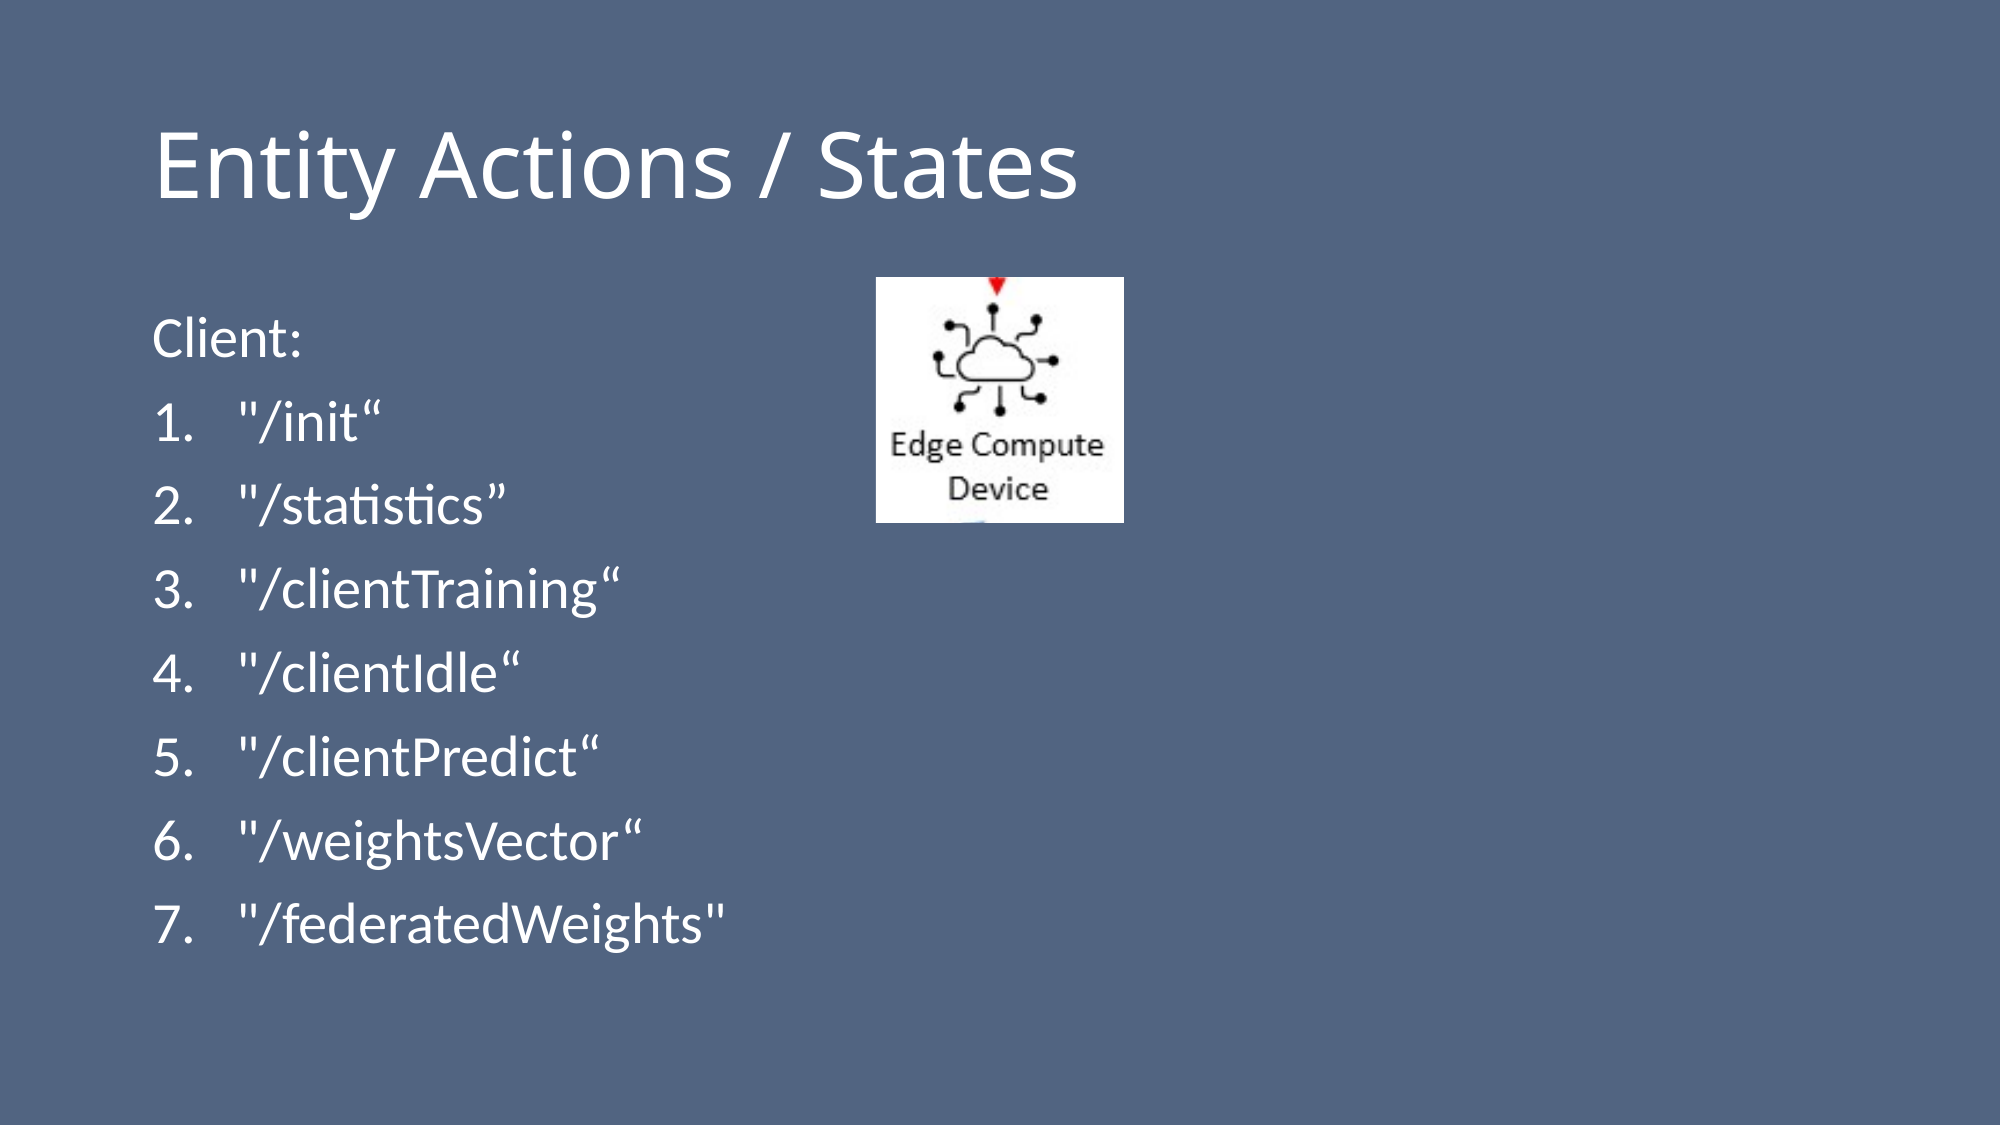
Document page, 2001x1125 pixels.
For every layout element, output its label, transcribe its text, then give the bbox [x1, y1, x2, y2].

text_box Client: "/init“ "/statistics” "/clientTraining“ "/clientIdle“ "/clientPredict“ "/weightsVector“ "/federatedWeights" [137, 299, 1863, 1014]
text_box Entity Actions / States [137, 59, 1863, 278]
picture [875, 277, 1124, 523]
